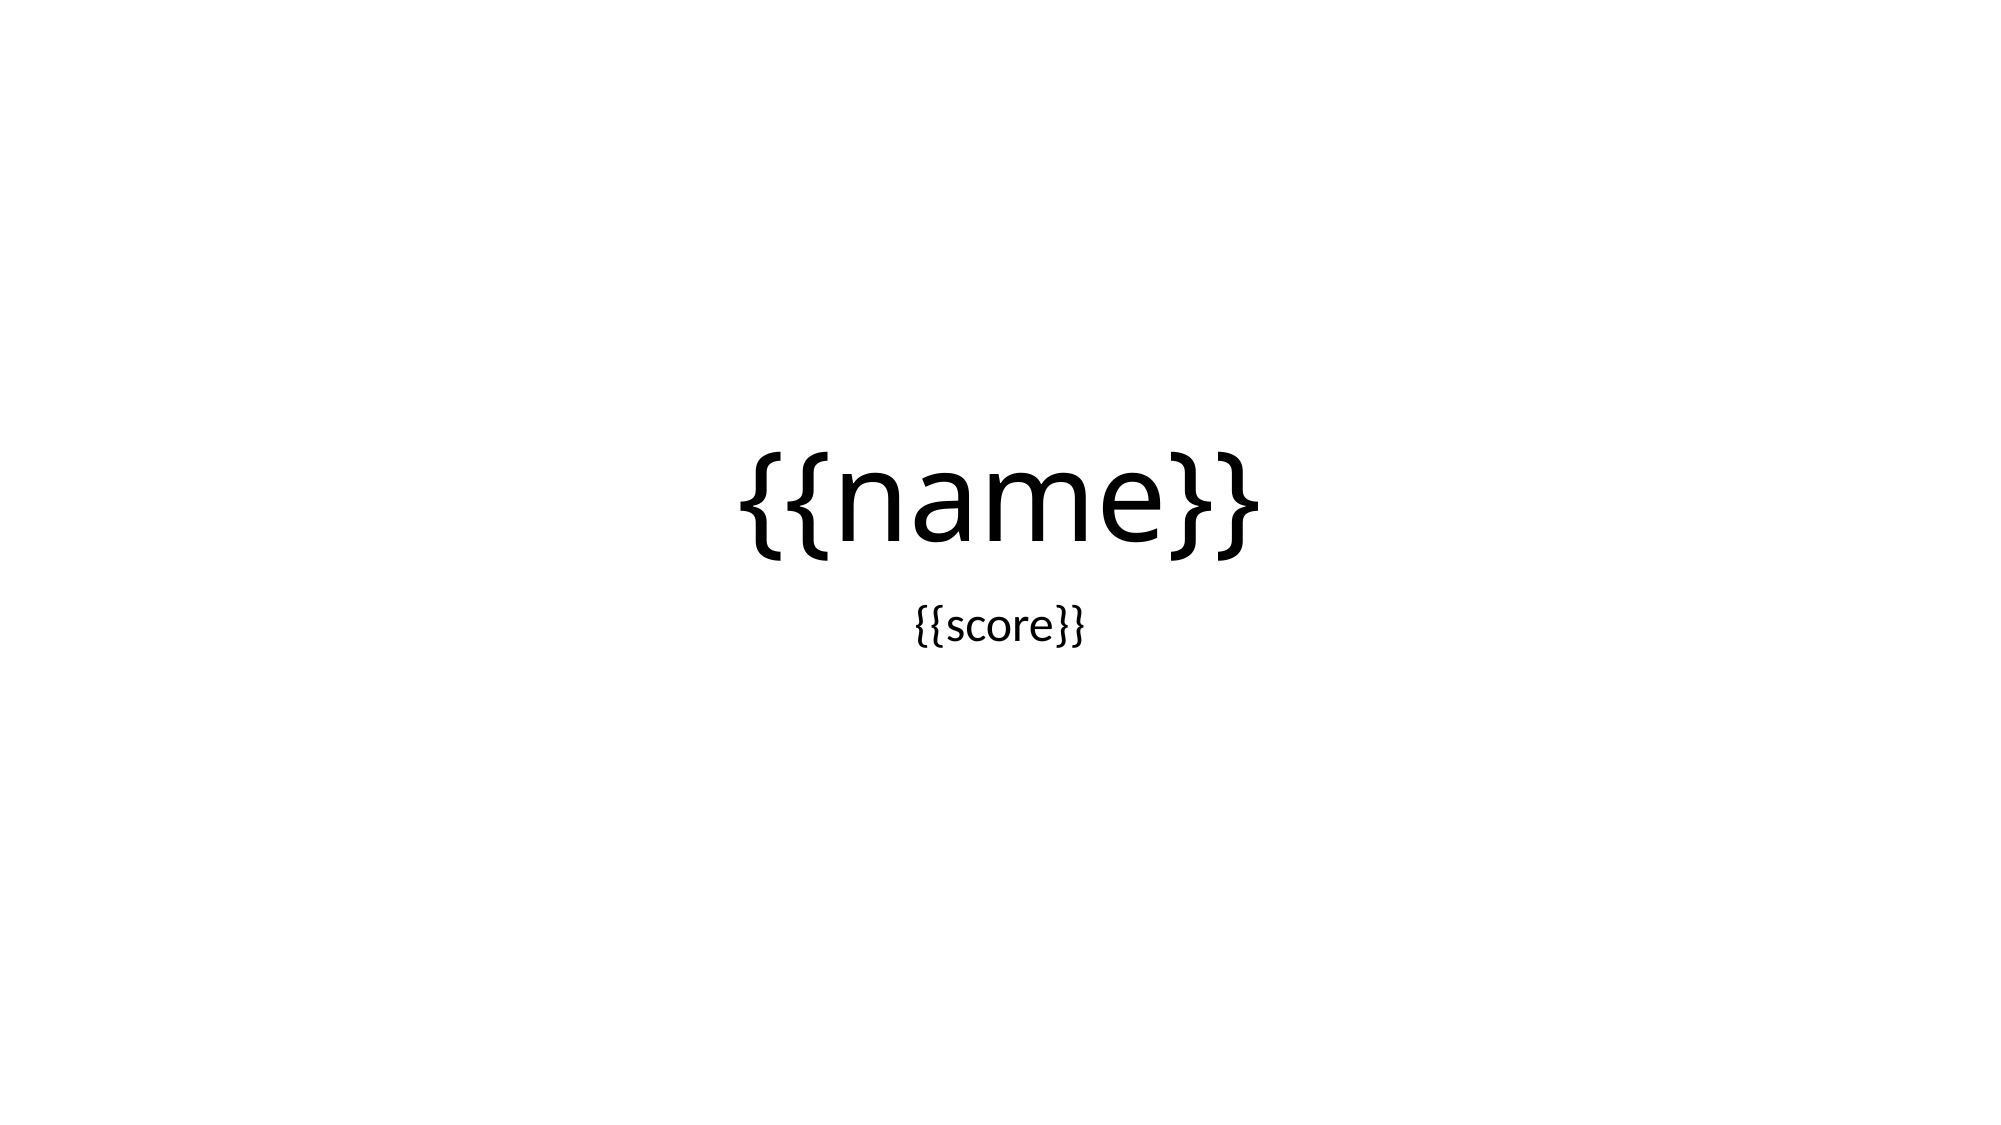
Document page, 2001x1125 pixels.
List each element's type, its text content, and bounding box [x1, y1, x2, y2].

title {{name}} [249, 184, 1750, 576]
subtitle {{score}} [249, 590, 1750, 863]
